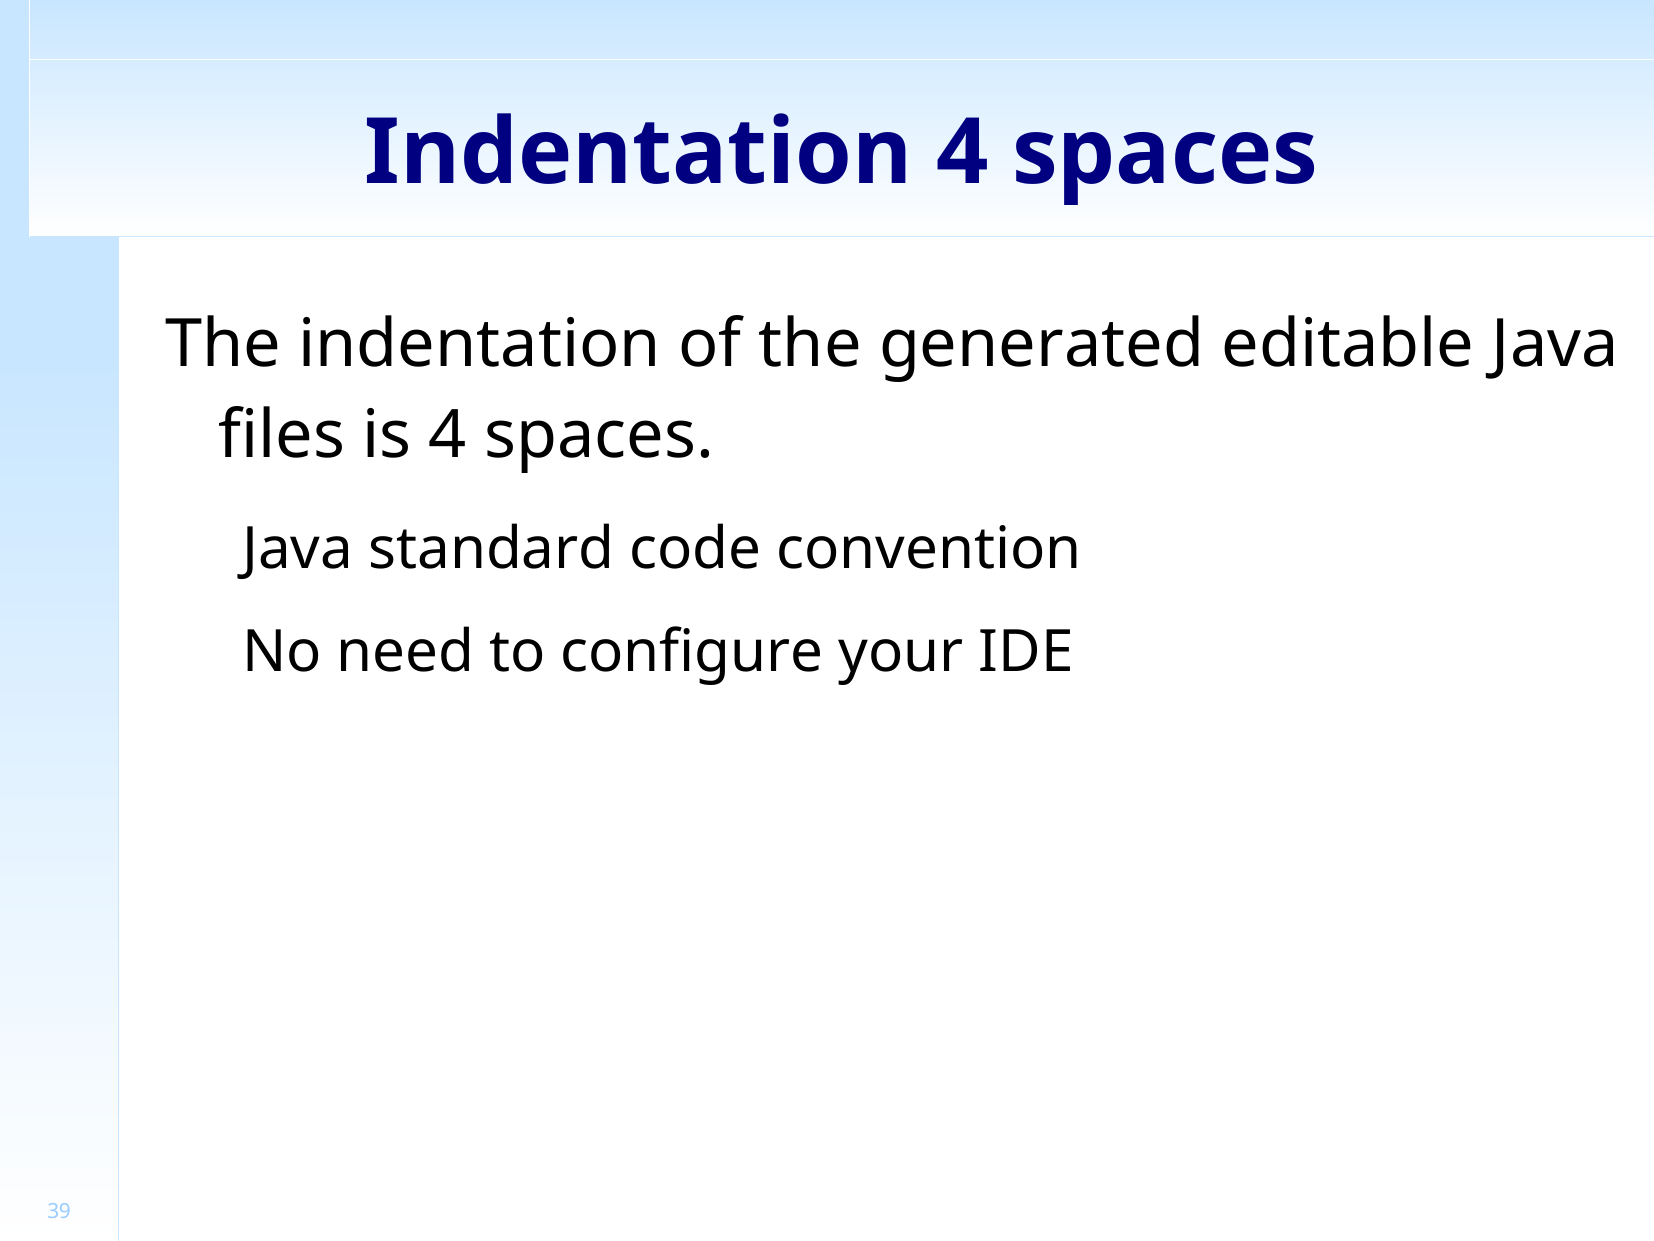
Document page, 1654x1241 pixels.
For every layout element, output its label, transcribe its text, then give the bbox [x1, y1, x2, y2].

title Indentation 4 spaces [29, 59, 1654, 237]
list The indentation of the generated editable Java files is 4 spaces. Java standard code convention No need to configure your IDE [147, 295, 1625, 1182]
